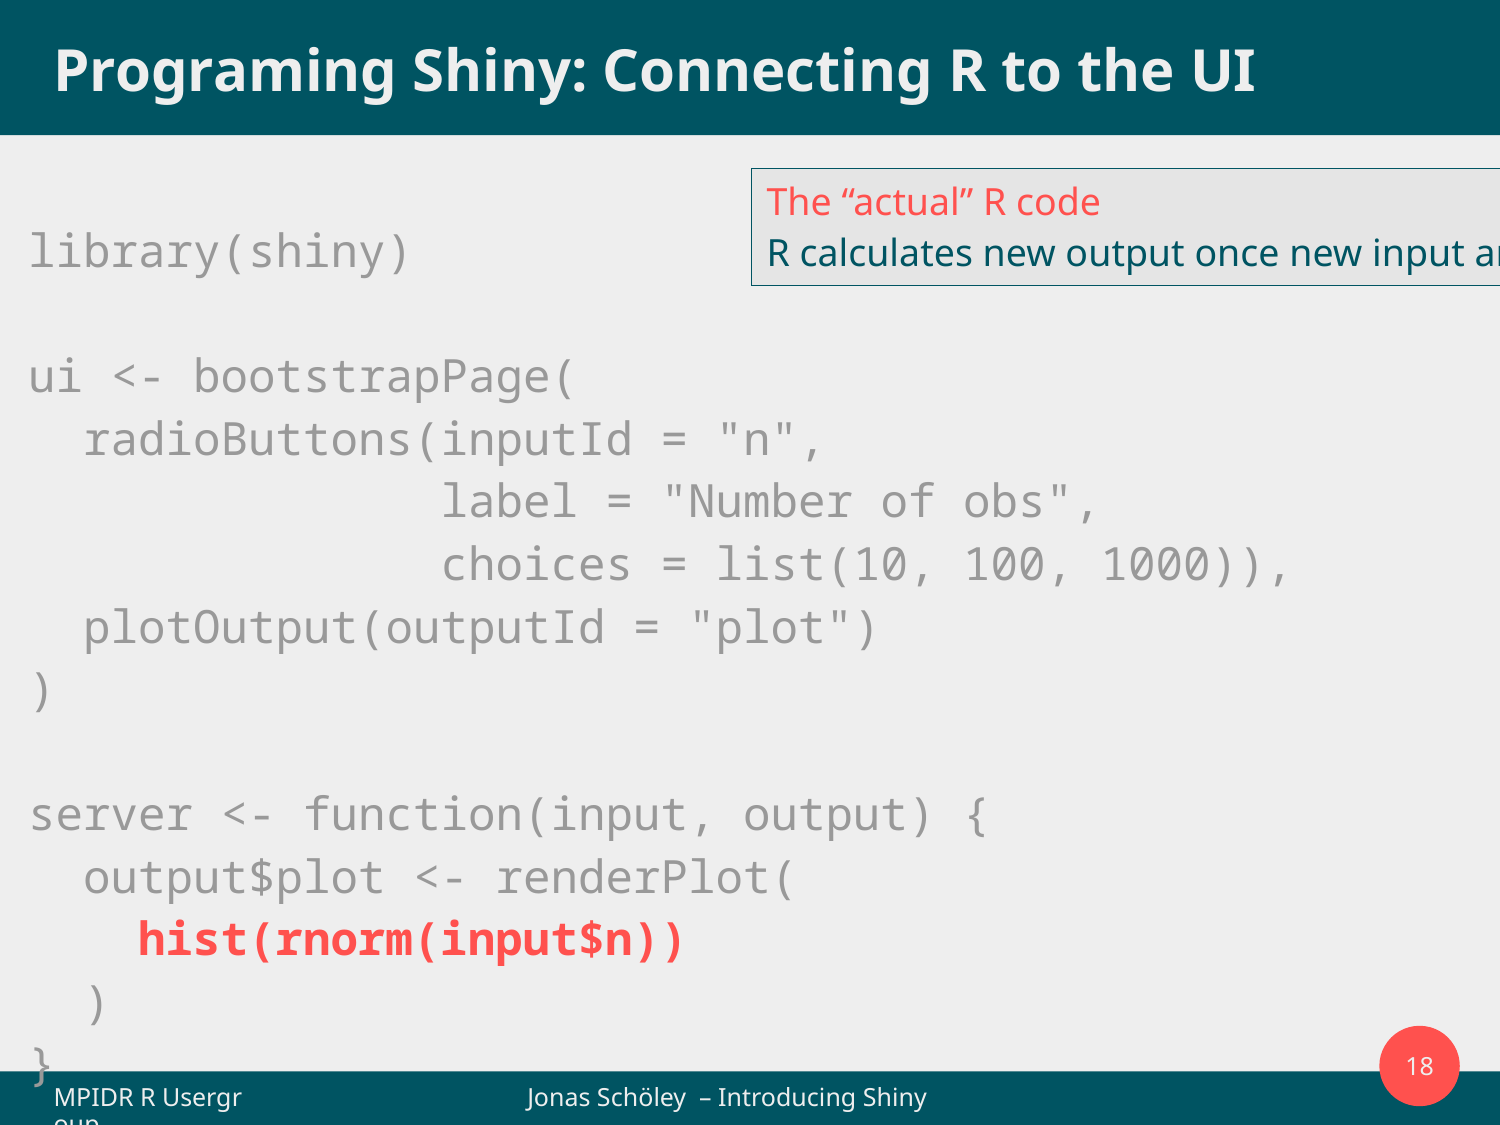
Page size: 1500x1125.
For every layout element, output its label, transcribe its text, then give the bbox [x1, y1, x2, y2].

text_box The “actual” R code R calculates new output once new input arrives [751, 168, 1475, 283]
title Programing Shiny: Connecting R to the UI [53, 0, 1447, 141]
text_box library(shiny) ui <- bootstrapPage( radioButtons(inputId = "n", label = "Number of obs", choices = list(10, 100, 1000)), plotOutput(outputId = "plot") ) server <- function(input, output) { output$plot <- renderPlot( hist(rnorm(input$n)) ) } shinyApp(ui = ui, server = server) [13, 211, 1484, 959]
